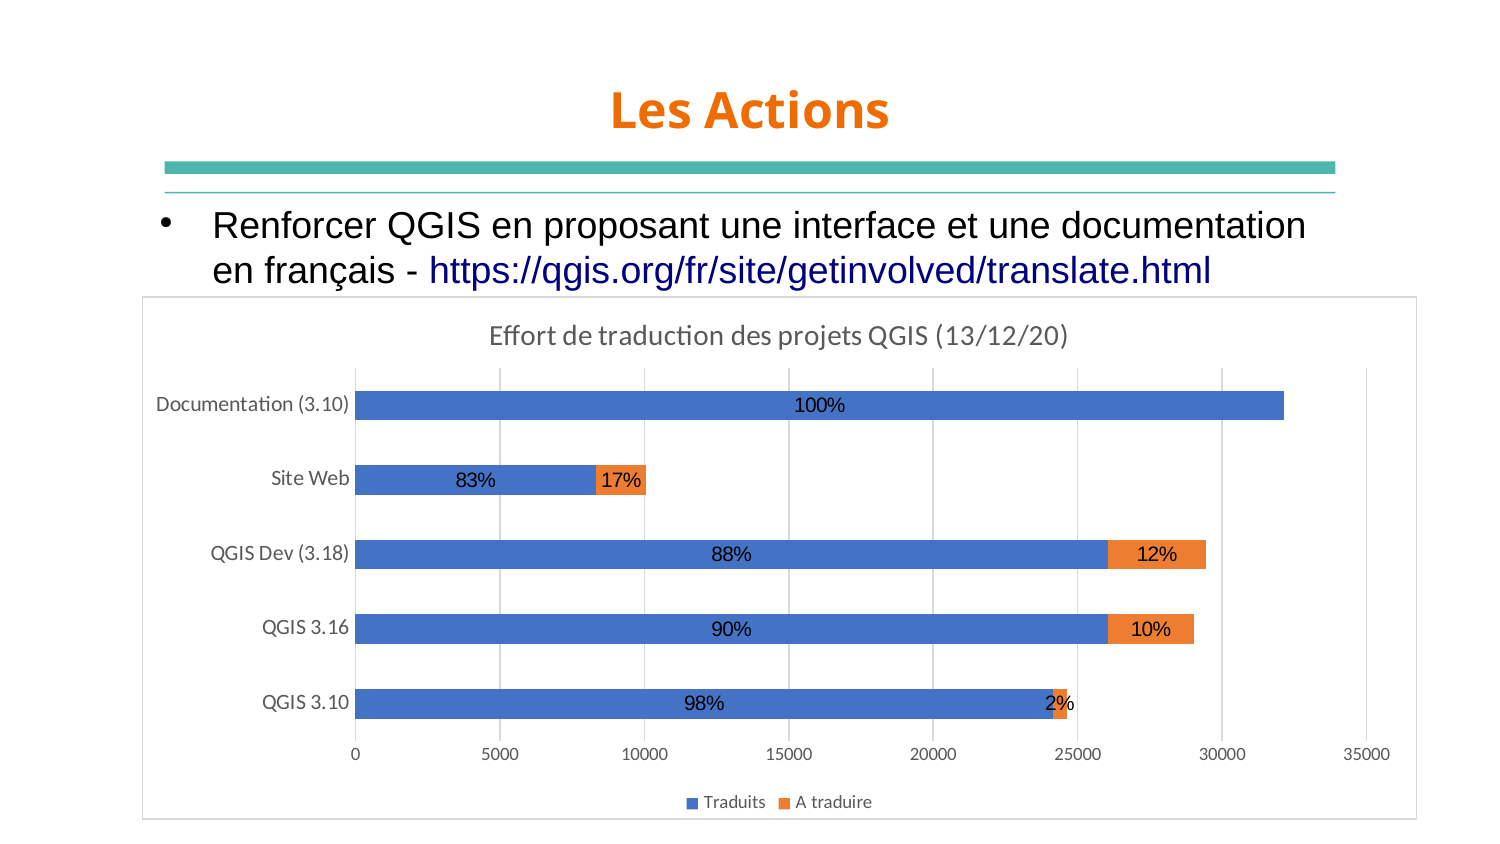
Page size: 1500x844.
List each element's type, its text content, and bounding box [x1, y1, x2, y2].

chart [141, 296, 1418, 820]
list Renforcer QGIS en proposant une interface et une documentation en français - https://qgis.org/fr/site/getinvolved/translate.html [141, 200, 1335, 296]
title Les Actions [82, 75, 1418, 154]
